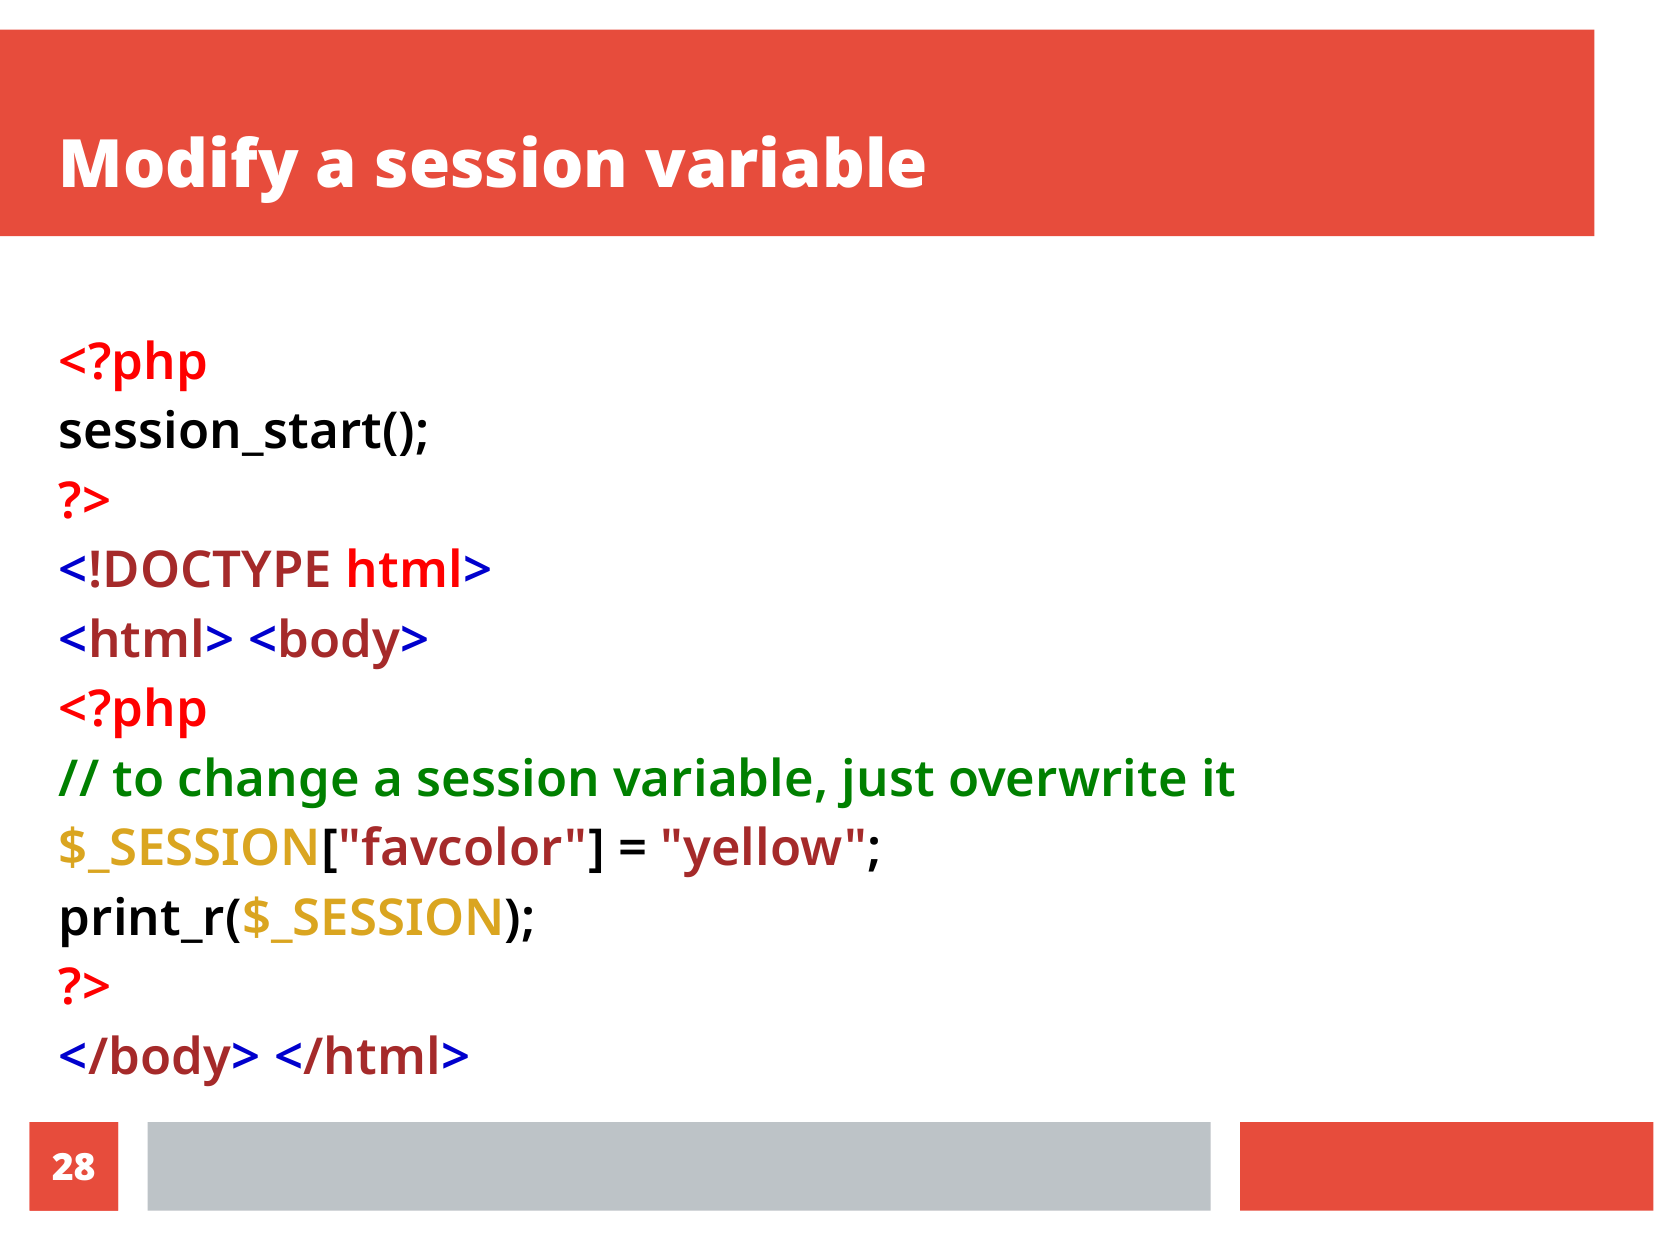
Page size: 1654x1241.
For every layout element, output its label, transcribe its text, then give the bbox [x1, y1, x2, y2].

title Modify a session variable [59, 59, 1595, 207]
list <?php session_start(); ?> <!DOCTYPE html> <html> <body> <?php // to change a session variable, just overwrite it $_SESSION["favcolor"] = "yellow"; print_r($_SESSION); ?> </body> </html> [59, 324, 1565, 1093]
